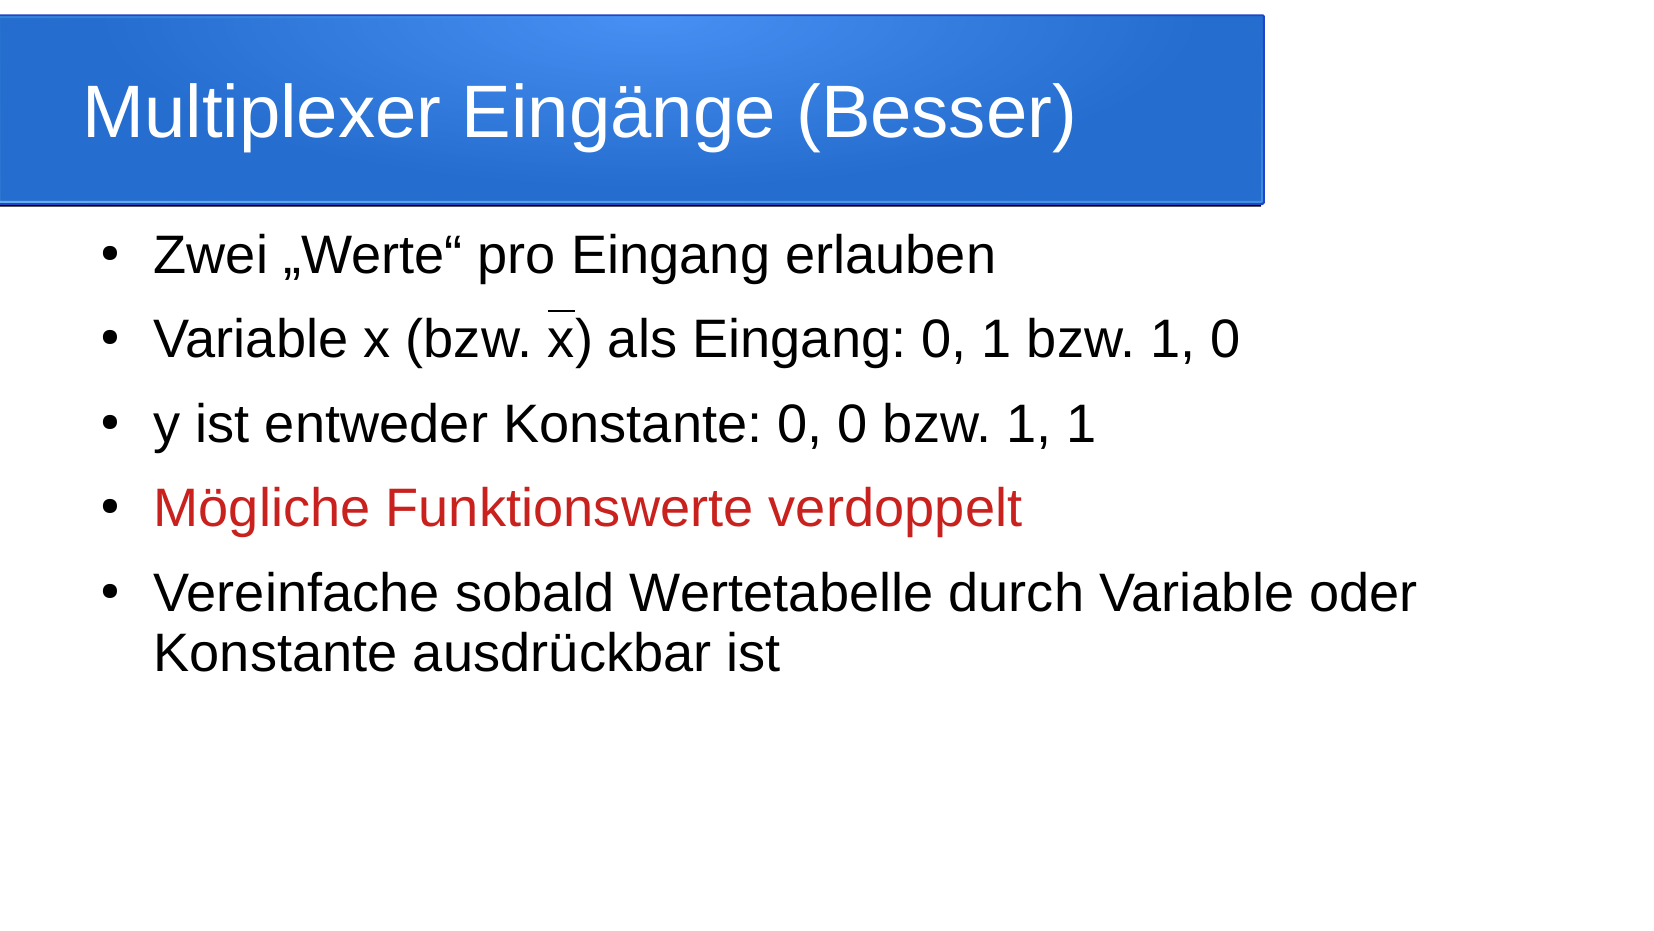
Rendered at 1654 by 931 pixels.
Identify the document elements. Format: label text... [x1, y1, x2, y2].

title Multiplexer Eingänge (Besser) [82, 35, 1235, 189]
list Zwei „Werte“ pro Eingang erlauben Variable x (bzw. x) als Eingang: 0, 1 bzw. 1, 0 y ist entweder Konstante: 0, 0 bzw. 1, 1 Mögliche Funktionswerte verdoppelt Vereinfache sobald Wertetabelle durch Variable oder Konstante ausdrückbar ist [82, 224, 1571, 764]
